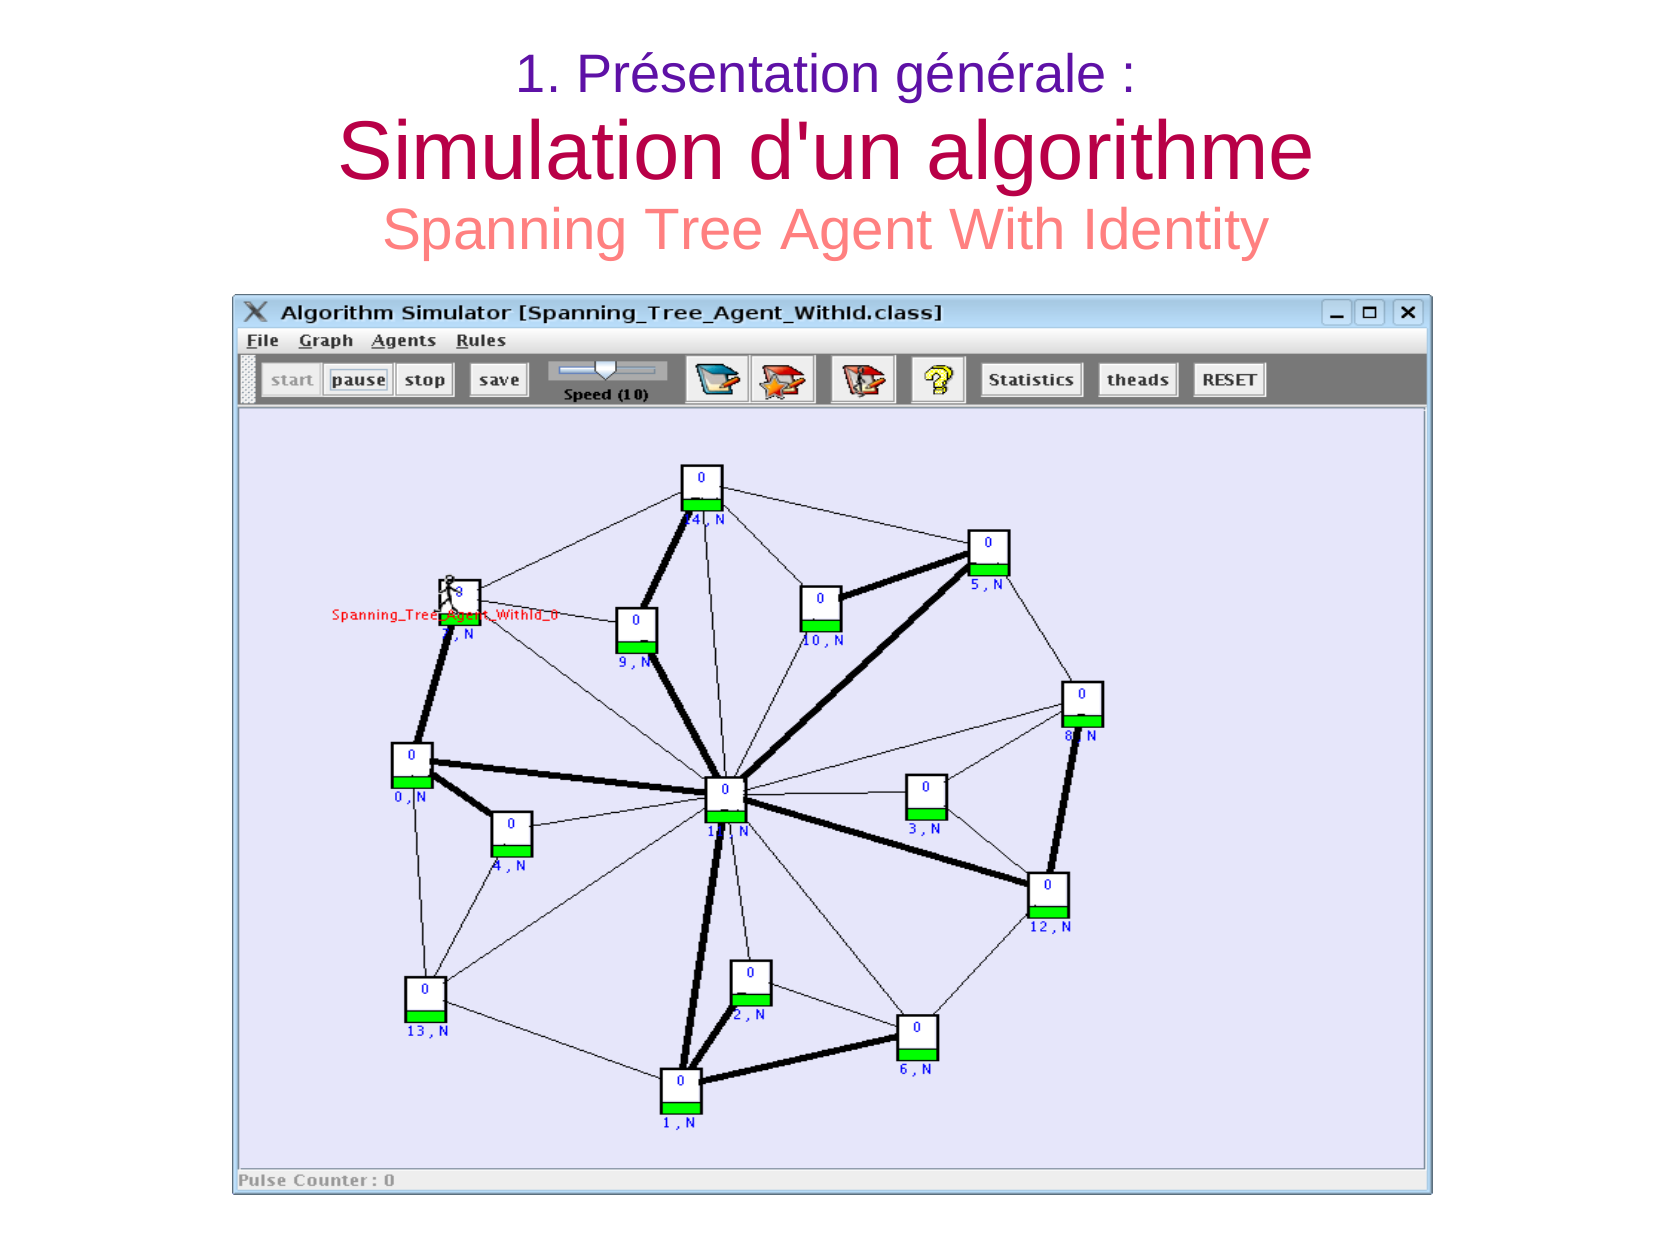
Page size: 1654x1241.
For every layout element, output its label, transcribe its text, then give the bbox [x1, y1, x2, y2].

title 1. Présentation générale : Simulation d'un algorithme Spanning Tree Agent With Identity [82, 43, 1571, 263]
picture [232, 294, 1433, 1195]
